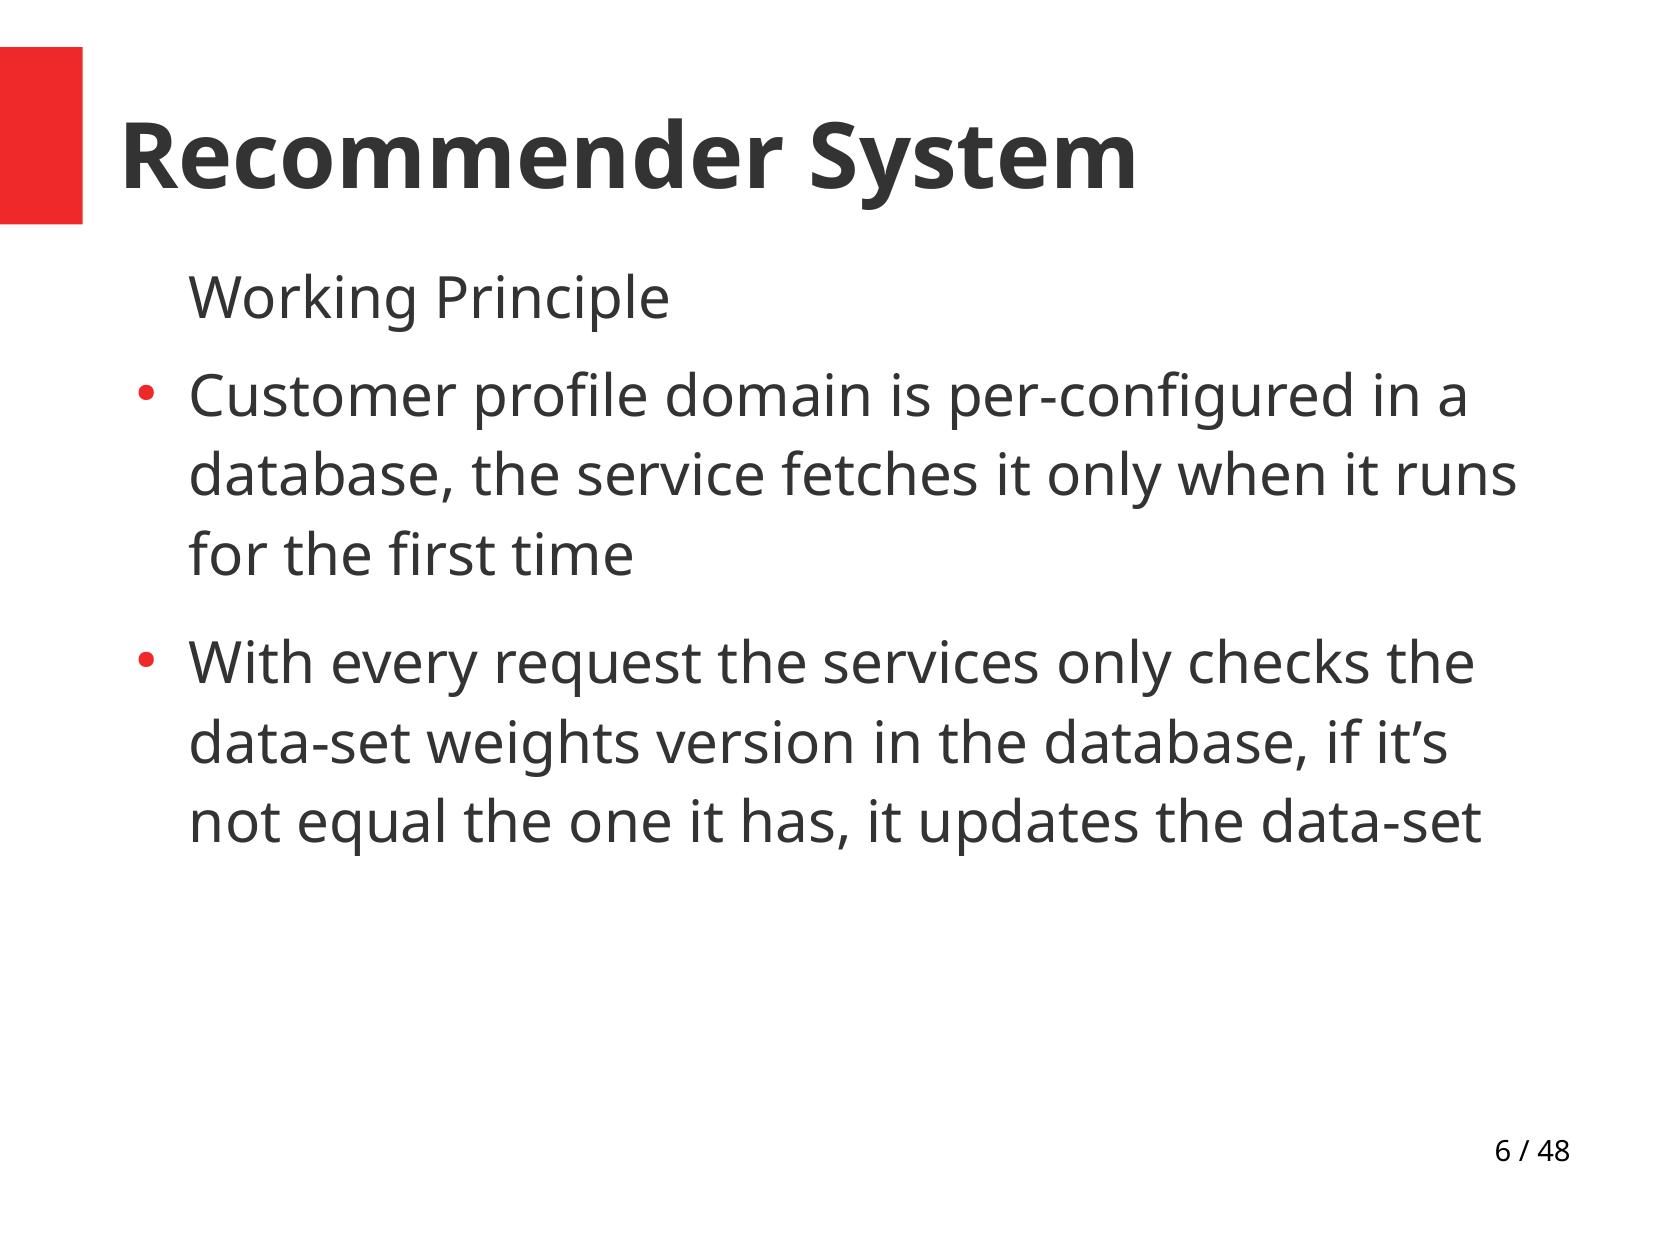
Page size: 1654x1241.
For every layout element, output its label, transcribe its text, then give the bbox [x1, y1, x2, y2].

title Recommender System [118, 49, 1571, 257]
list Customer profile domain is per-configured in a database, the service fetches it only when it runs for the first time With every request the services only checks the data-set weights version in the database, if it’s not equal the one it has, it updates the data-set [118, 354, 1536, 1074]
list Working Principle [118, 256, 721, 353]
